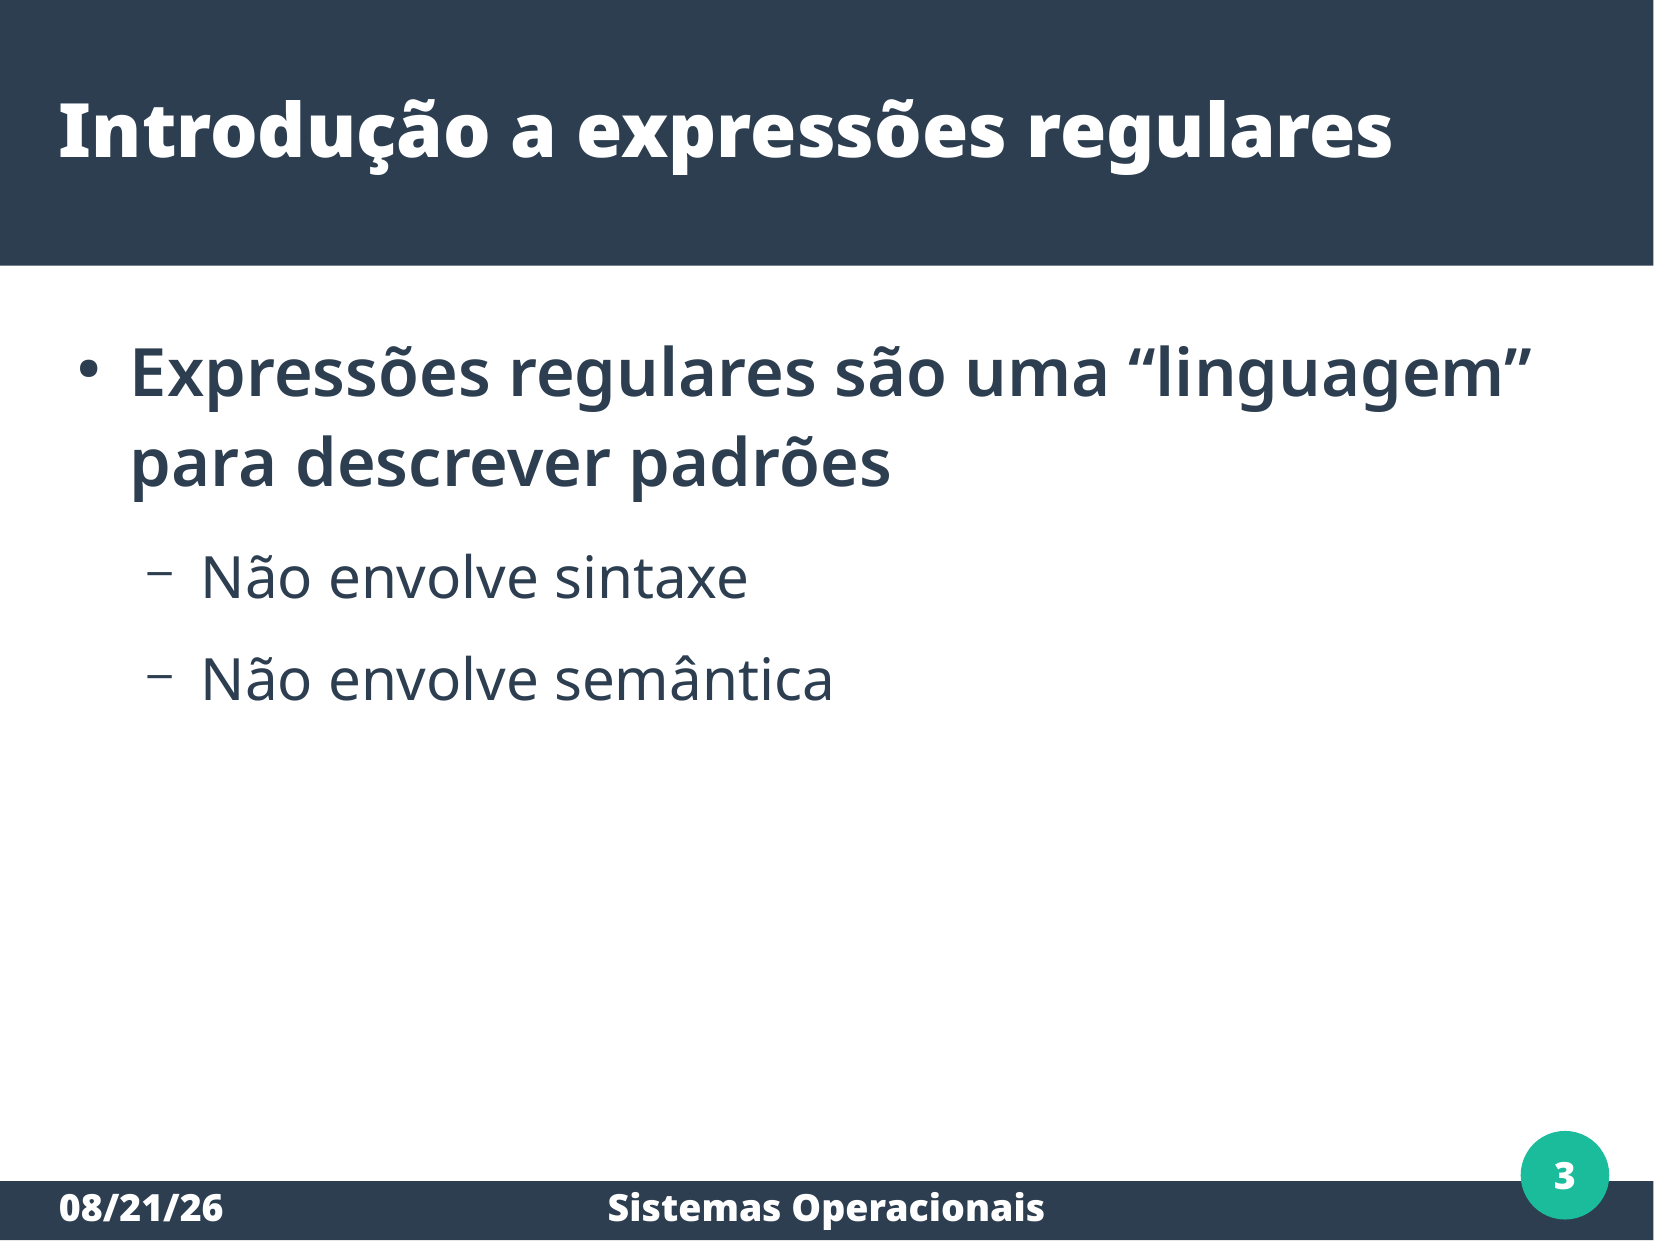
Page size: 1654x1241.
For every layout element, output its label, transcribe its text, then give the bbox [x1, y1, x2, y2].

title Introdução a expressões regulares [59, 49, 1595, 207]
list Expressões regulares são uma “linguagem” para descrever padrões Não envolve sintaxe Não envolve semântica [59, 324, 1595, 1152]
